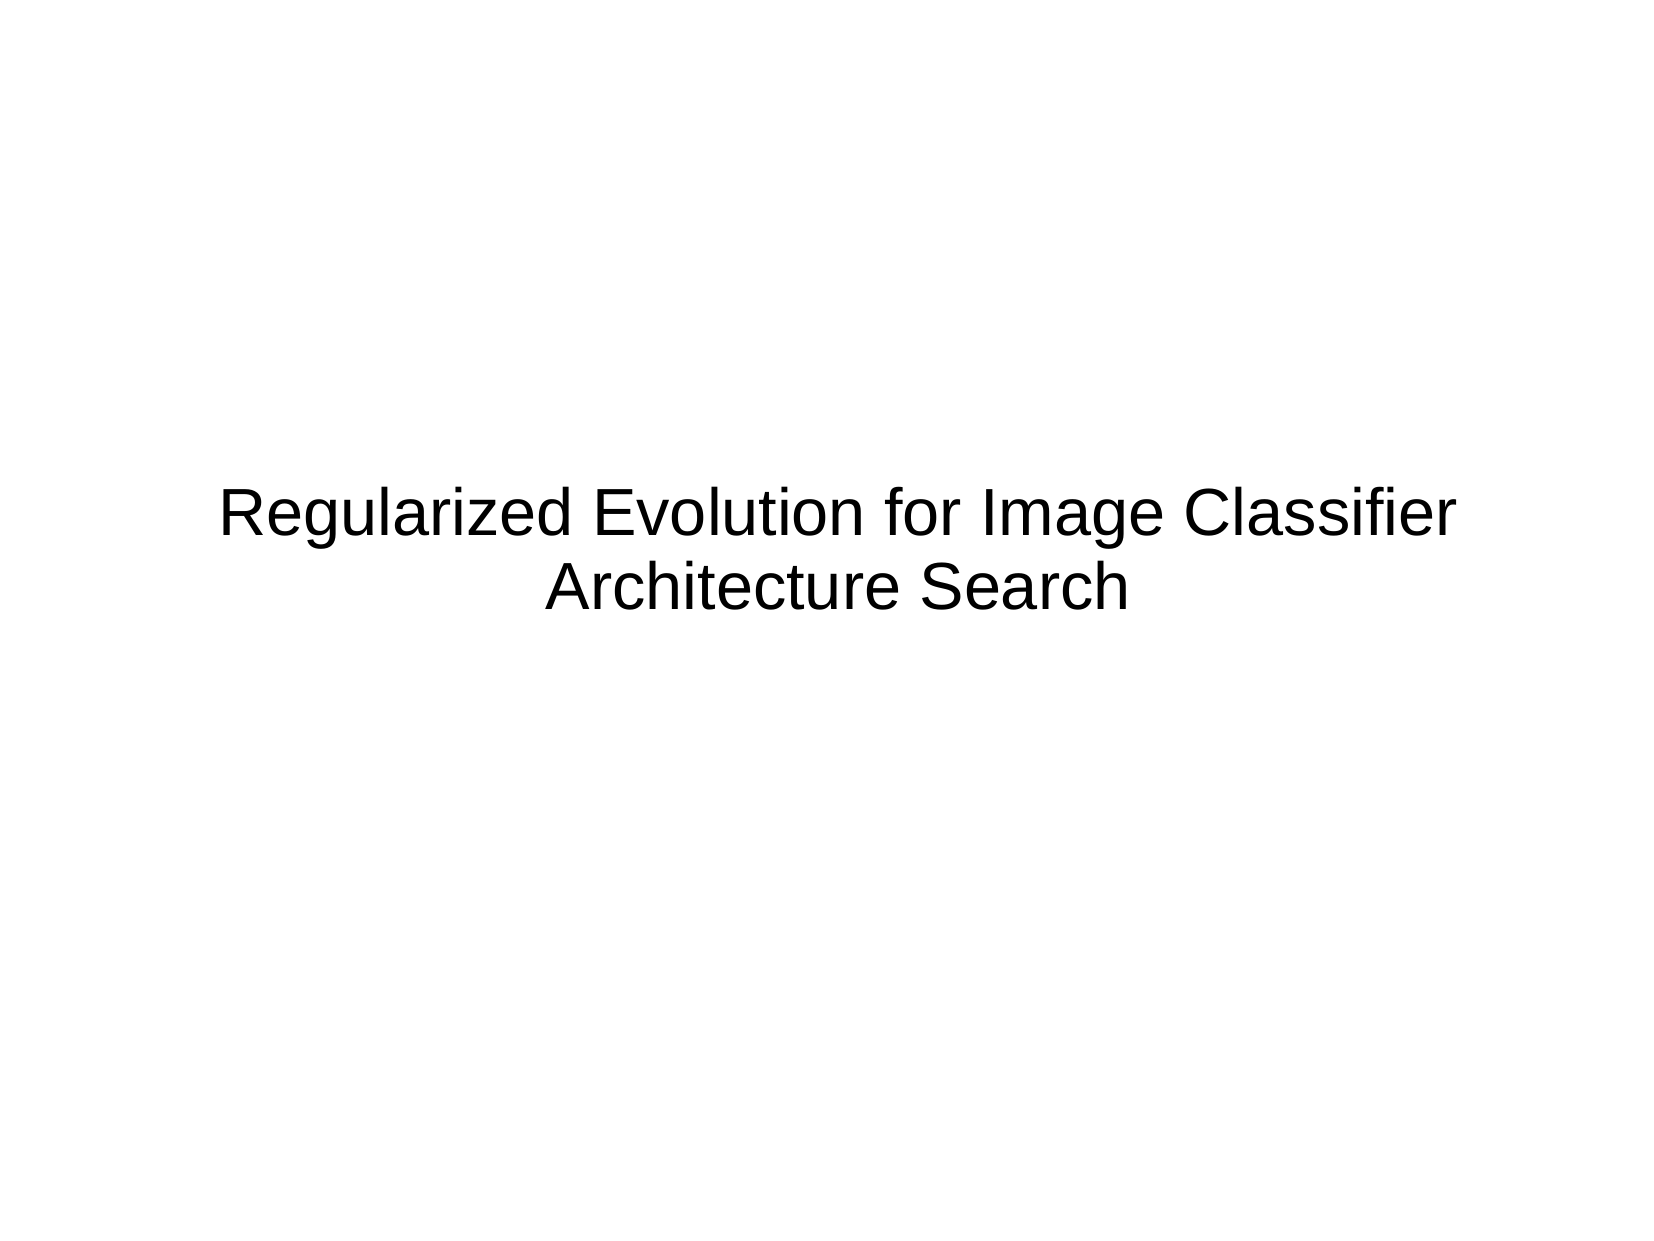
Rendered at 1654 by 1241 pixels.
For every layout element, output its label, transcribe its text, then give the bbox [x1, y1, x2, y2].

subtitle Regularized Evolution for Image Classifier Architecture Search [94, 189, 1583, 910]
